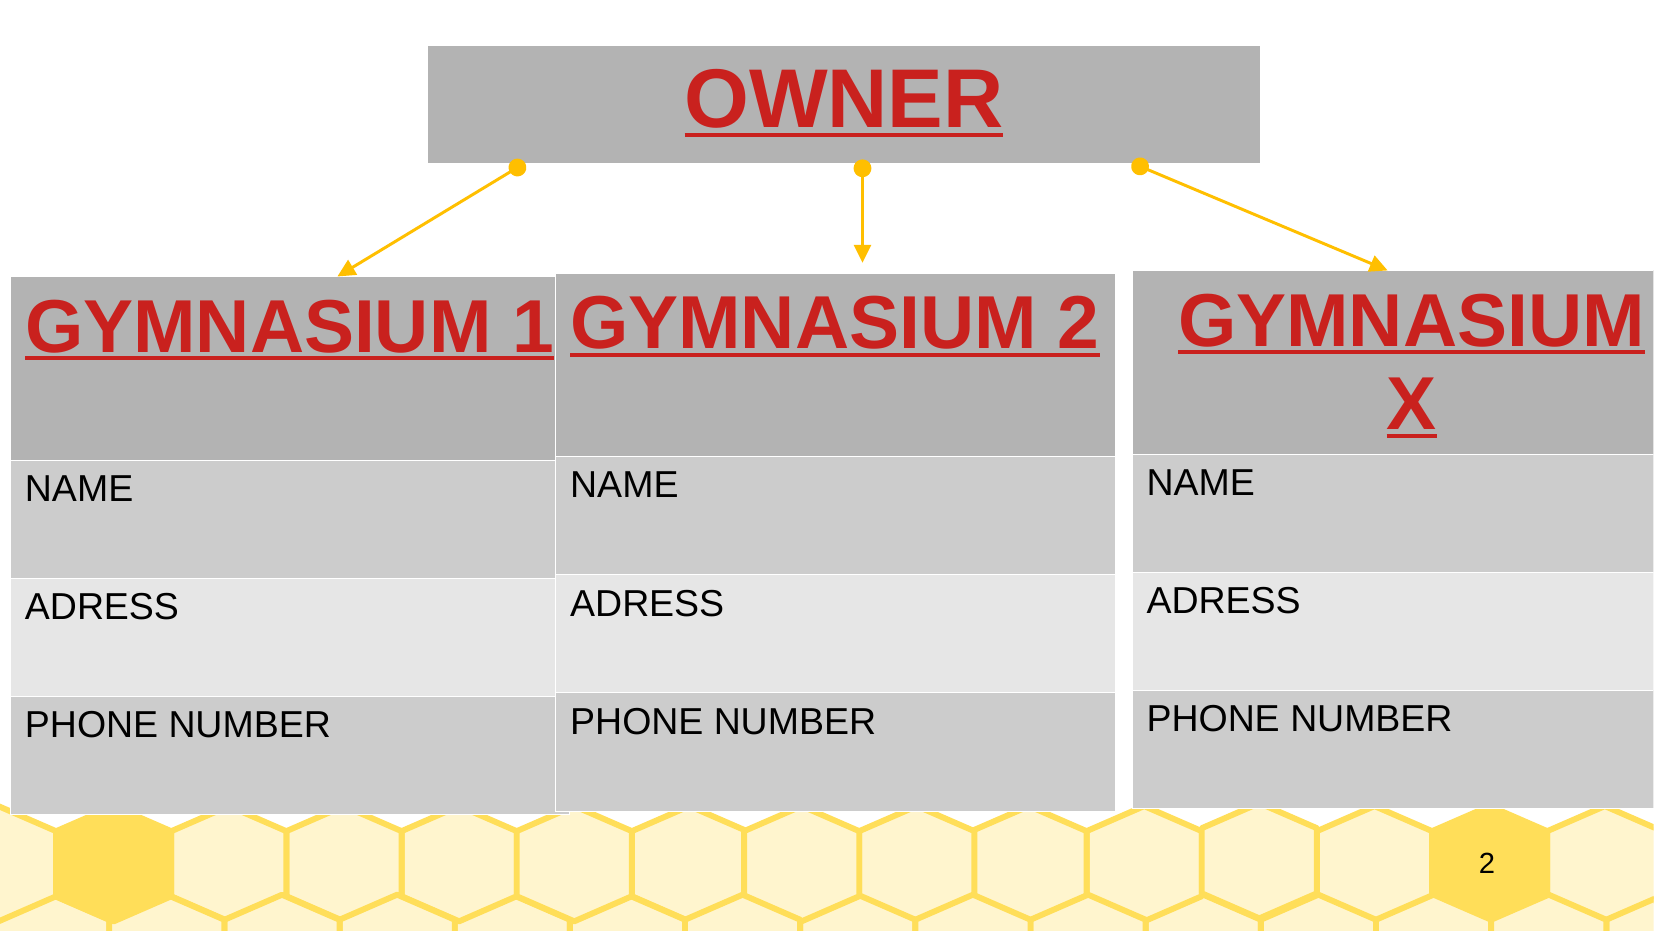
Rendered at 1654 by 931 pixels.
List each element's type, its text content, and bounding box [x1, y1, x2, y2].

table_header GYMNASIUM X [1133, 271, 1654, 454]
table_header OWNER [428, 46, 1260, 163]
table_cell NAME [556, 457, 1115, 574]
table_header GYMNASIUM 2 [556, 274, 1115, 456]
table_cell ADRESS [1133, 573, 1654, 690]
table_cell PHONE NUMBER [1133, 691, 1654, 808]
table_header GYMNASIUM 1 [11, 277, 555, 460]
table_cell PHONE NUMBER [556, 693, 1115, 811]
table_cell PHONE NUMBER [11, 697, 569, 814]
table_cell NAME [1133, 455, 1654, 572]
table_cell NAME [11, 461, 555, 578]
table_cell ADRESS [556, 575, 1115, 692]
table_cell ADRESS [11, 579, 555, 696]
